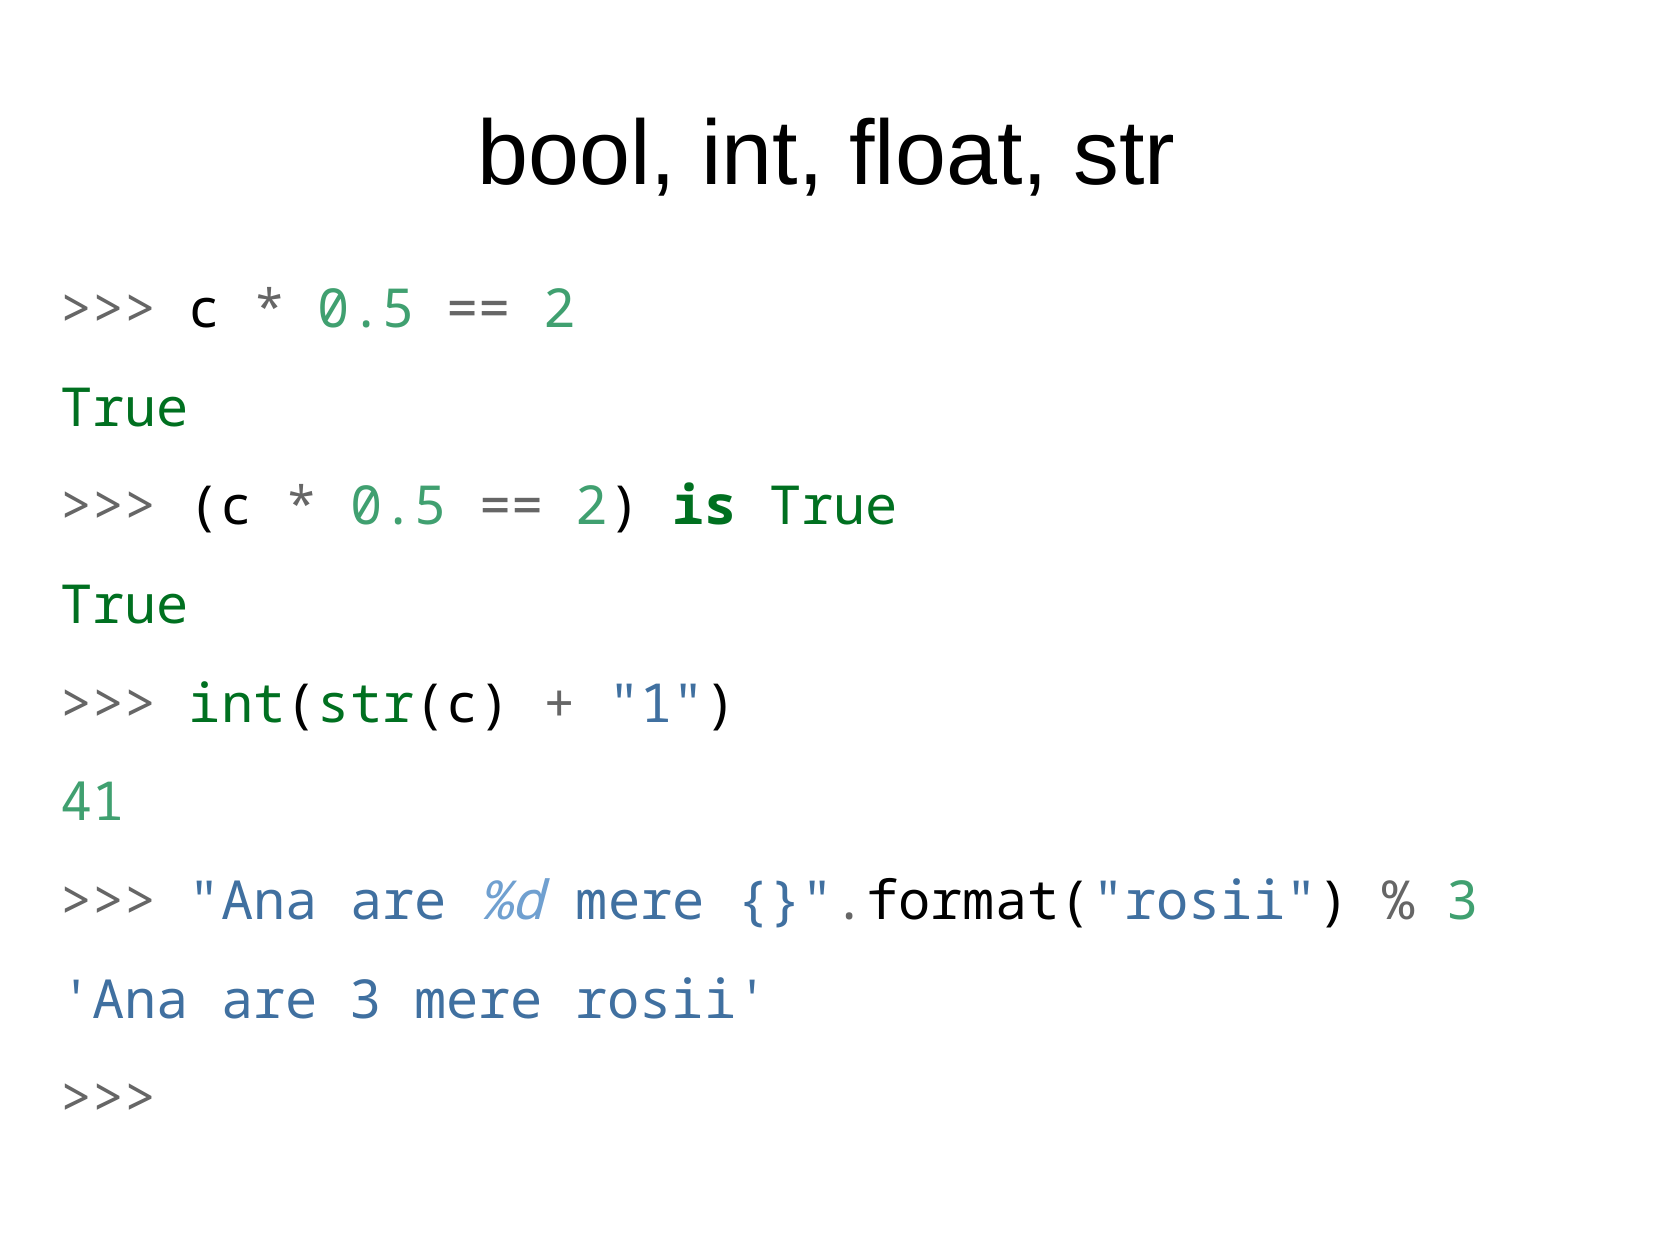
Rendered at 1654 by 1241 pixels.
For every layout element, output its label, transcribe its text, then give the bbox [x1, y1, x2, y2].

title bool, int, float, str [82, 49, 1571, 257]
list >>> c * 0.5 == 2 True >>> (c * 0.5 == 2) is True True >>> int(str(c) + "1") 41 >>> "Ana are %d mere {}".format("rosii") % 3 'Ana are 3 mere rosii' >>> [60, 270, 1621, 1141]
